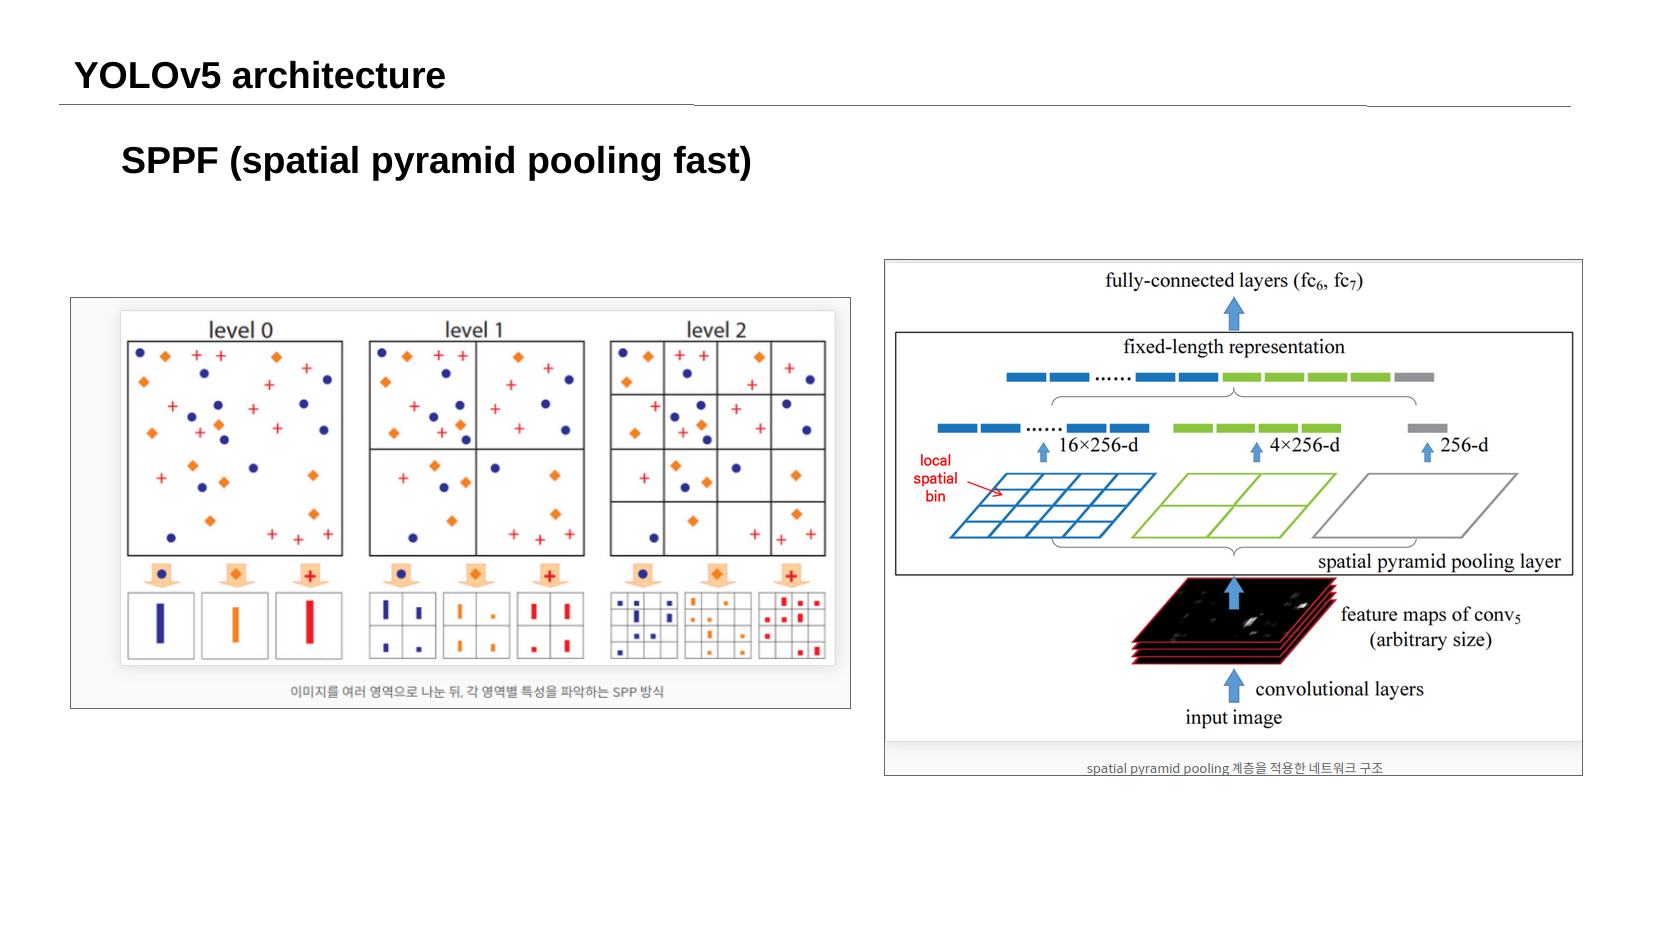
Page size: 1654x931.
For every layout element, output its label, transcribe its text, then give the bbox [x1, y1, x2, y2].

text_box SPPF (spatial pyramid pooling fast) [106, 132, 792, 231]
text_box YOLOv5 architecture [59, 47, 520, 104]
picture [70, 297, 851, 709]
picture [884, 259, 1583, 776]
